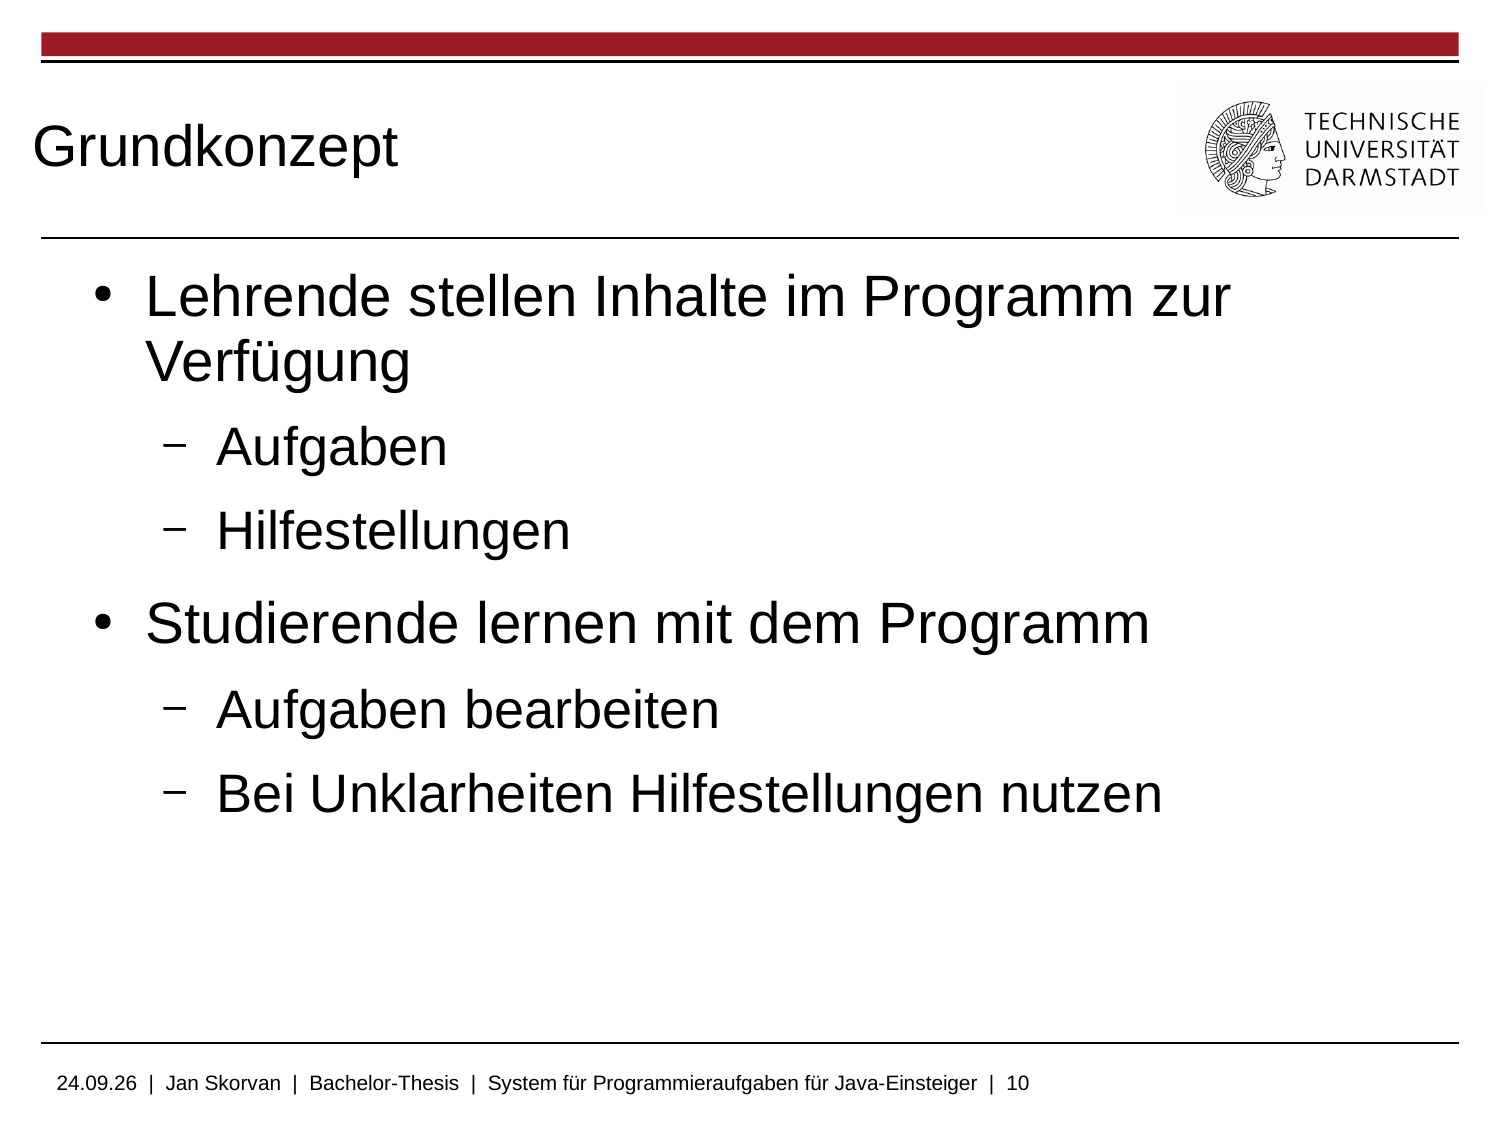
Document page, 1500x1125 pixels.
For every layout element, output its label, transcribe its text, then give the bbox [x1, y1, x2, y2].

title Grundkonzept [32, 70, 1123, 222]
list Lehrende stellen Inhalte im Programm zur Verfügung Aufgaben Hilfestellungen Studierende lernen mit dem Programm Aufgaben bearbeiten Bei Unklarheiten Hilfestellungen nutzen [75, 263, 1425, 916]
